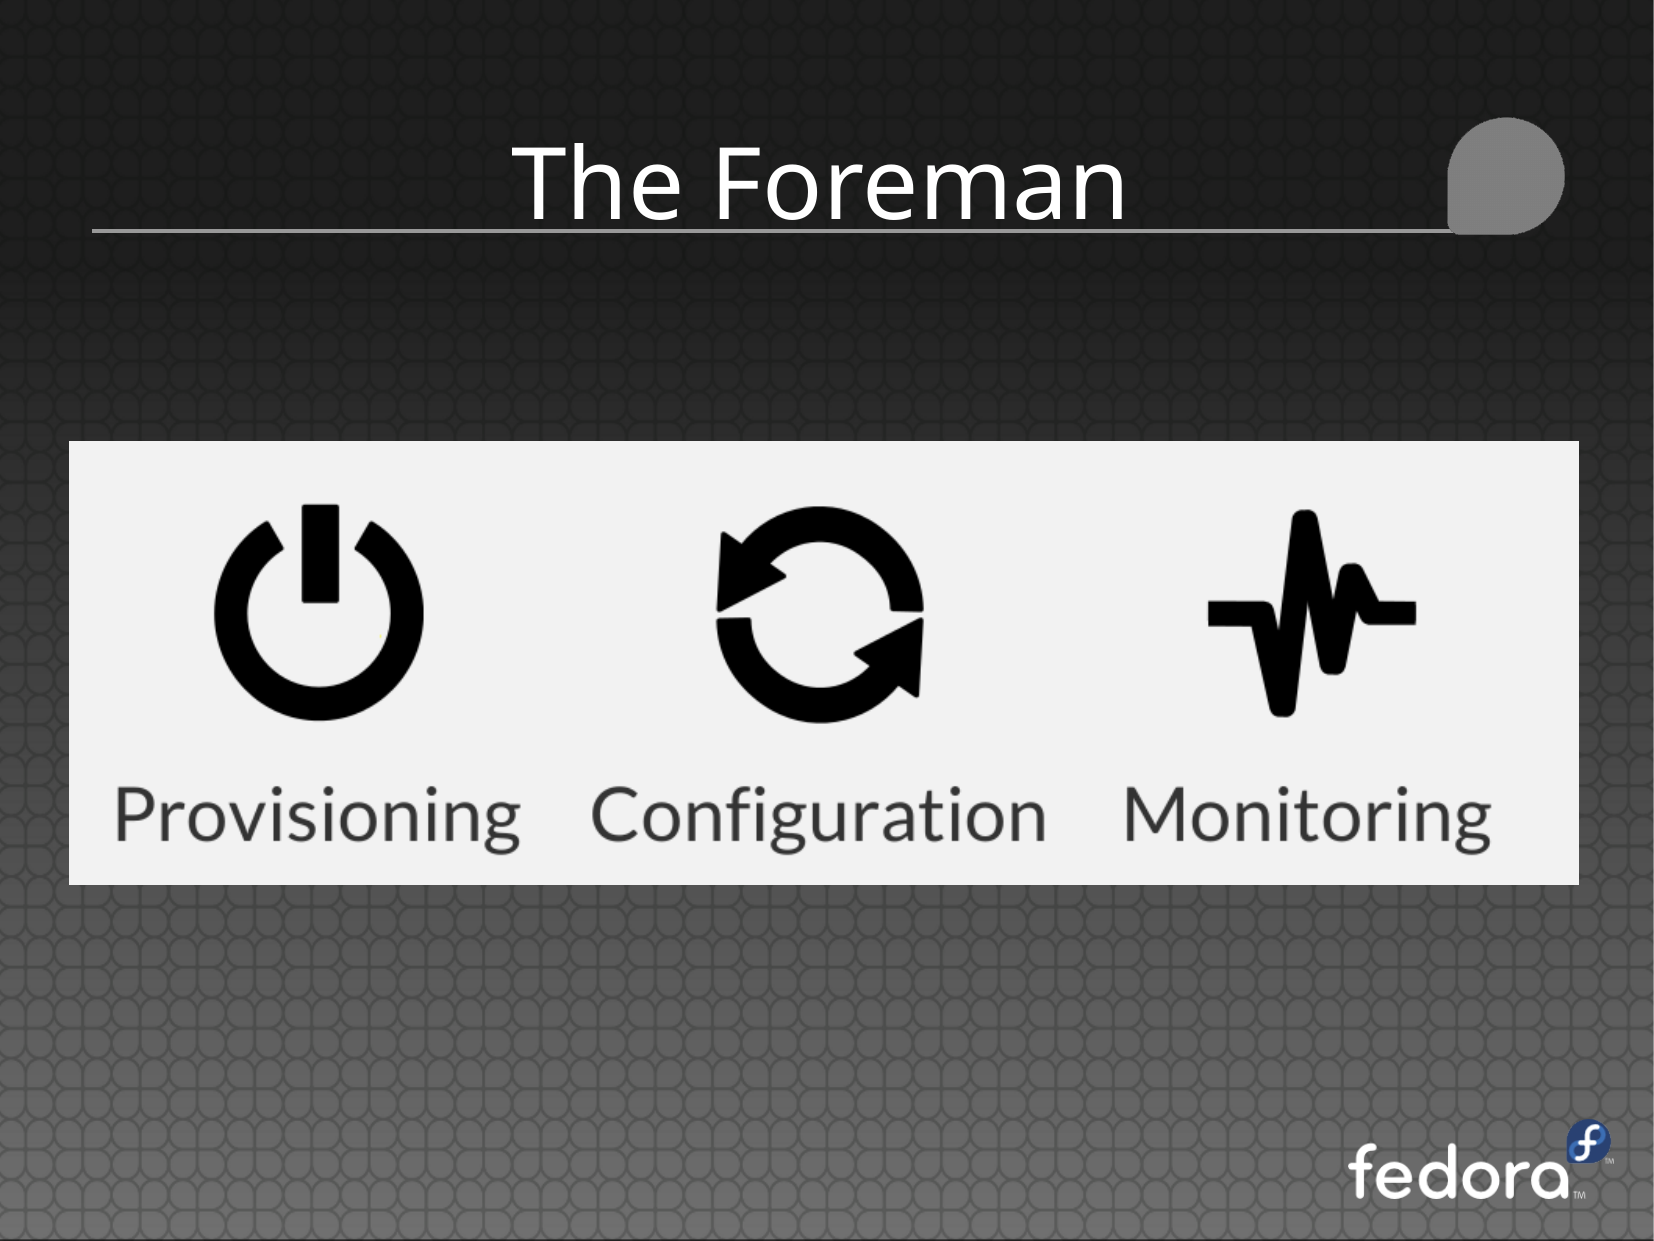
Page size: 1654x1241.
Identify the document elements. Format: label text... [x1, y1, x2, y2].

picture [0, 0, 1654, 1241]
title The Foreman [76, 112, 1566, 249]
